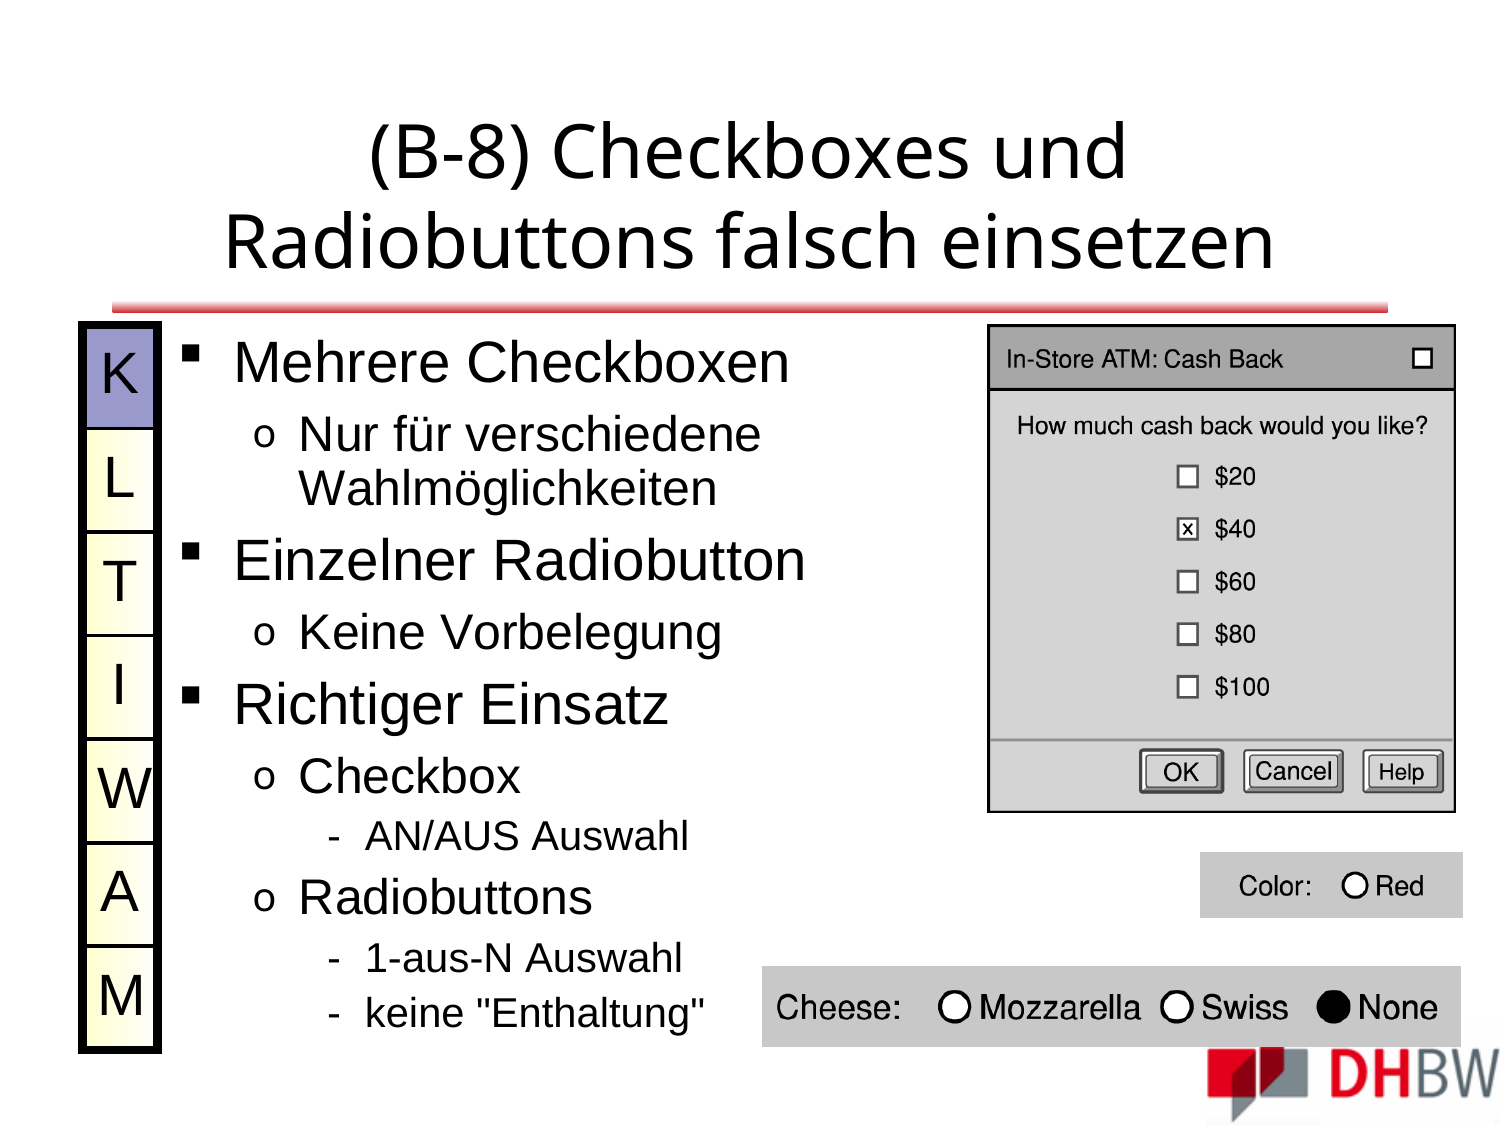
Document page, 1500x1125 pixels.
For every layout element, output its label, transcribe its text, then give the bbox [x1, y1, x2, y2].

table_header K [87, 329, 153, 427]
table_cell L [87, 430, 153, 530]
picture [987, 324, 1456, 813]
table_cell A [87, 845, 153, 944]
table_cell I [87, 637, 153, 737]
list Mehrere Checkboxen Nur für verschiedene Wahlmöglichkeiten Einzelner Radiobutton Keine Vorbelegung Richtiger Einsatz Checkbox AN/AUS Auswahl Radiobuttons 1-aus-N Auswahl keine "Enthaltung" [162, 324, 975, 1057]
table_cell T [87, 534, 153, 634]
title (B-8) Checkboxes und Radiobuttons falsch einsetzen [112, 96, 1388, 292]
table_cell M [87, 948, 153, 1046]
picture [1206, 1021, 1500, 1125]
picture [1200, 849, 1463, 918]
table_cell W [87, 741, 153, 841]
chart [762, 962, 1463, 1047]
